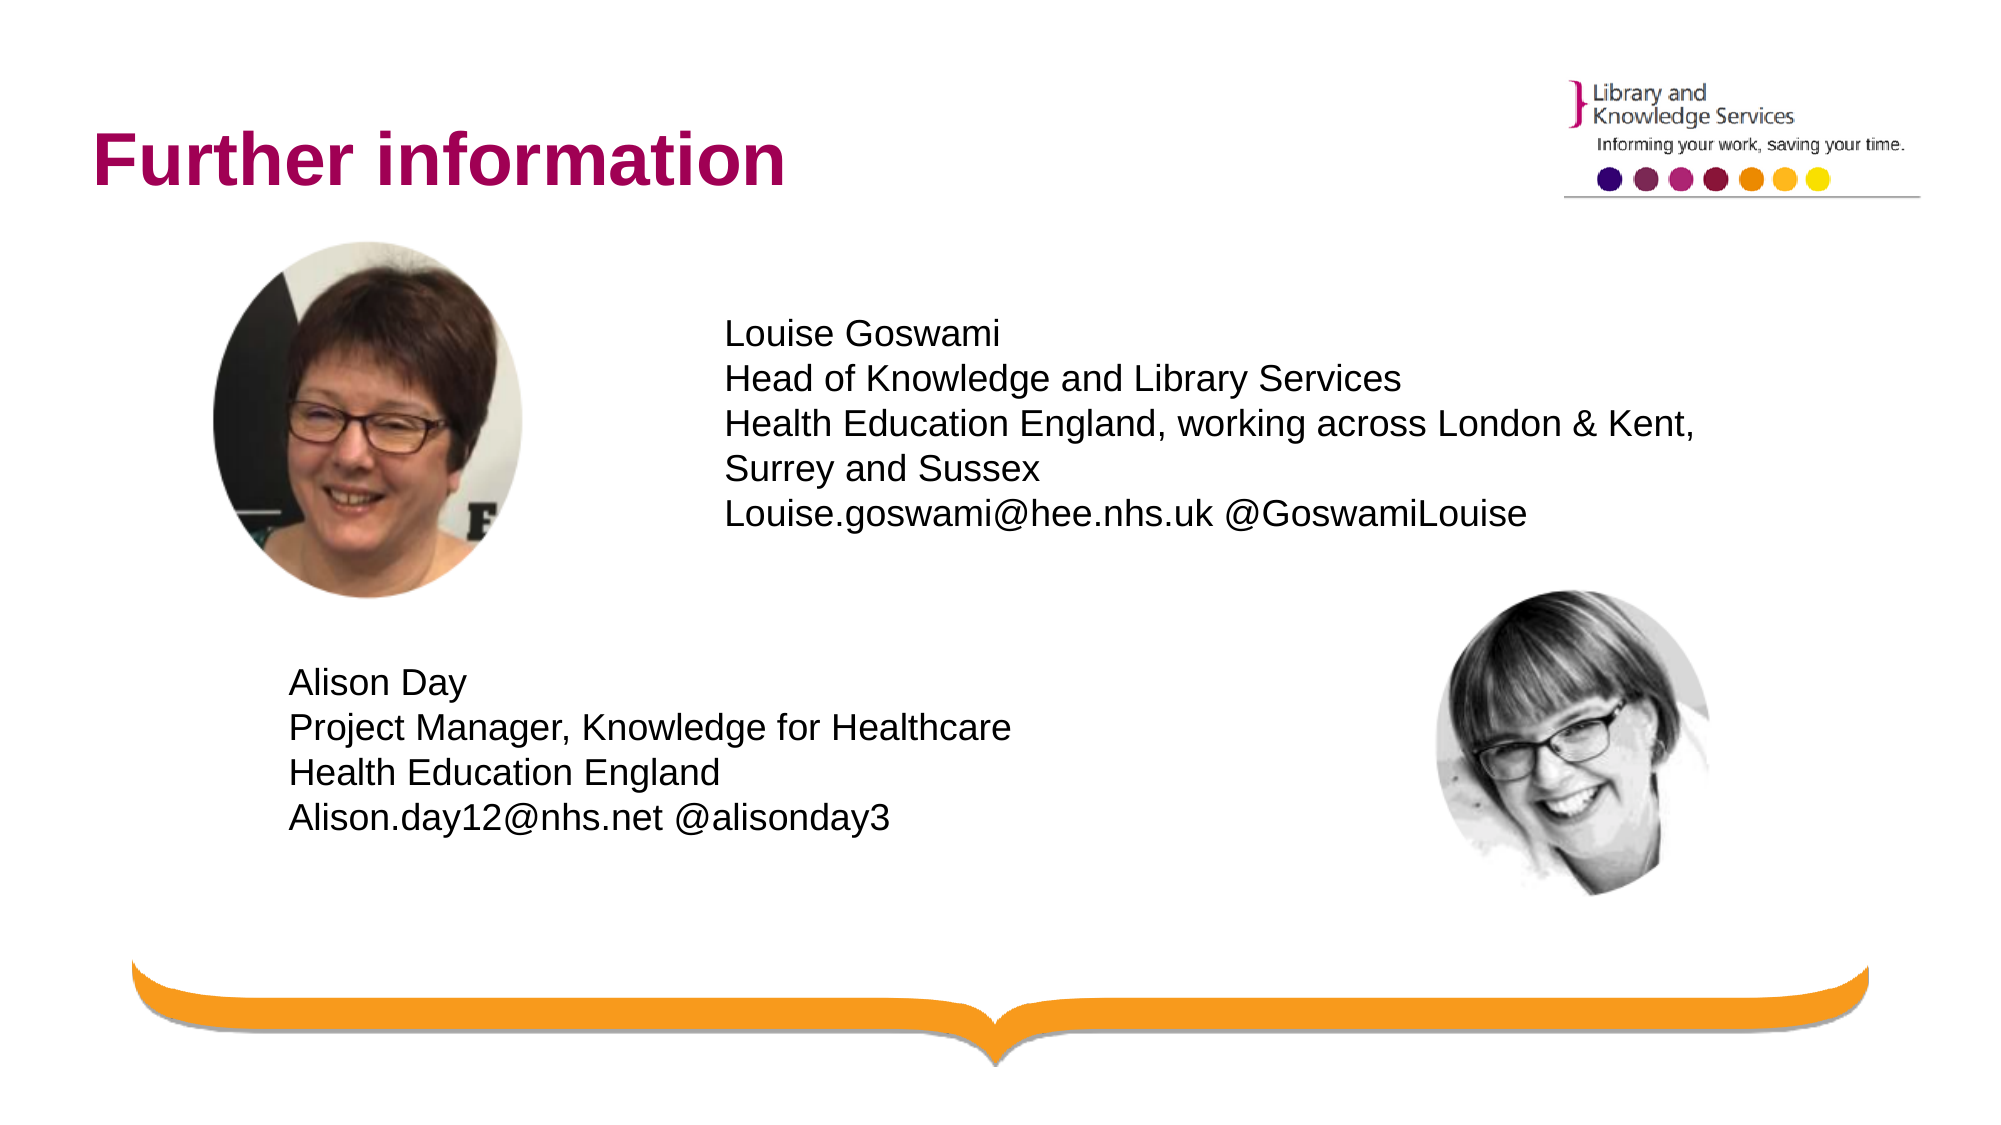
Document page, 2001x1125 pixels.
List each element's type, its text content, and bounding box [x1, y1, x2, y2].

title Further information [77, 62, 1218, 210]
text_box Louise Goswami Head of Knowledge and Library Services Health Education England, working across London & Kent, Surrey and Sussex Louise.goswami@hee.nhs.uk @GoswamiLouise [709, 301, 1802, 544]
picture [175, 234, 563, 611]
picture [1564, 76, 1923, 196]
picture [132, 959, 1868, 1063]
picture [1371, 581, 1759, 923]
text_box Alison Day Project Manager, Knowledge for Healthcare Health Education England Alison.day12@nhs.net @alisonday3 [273, 650, 1366, 848]
